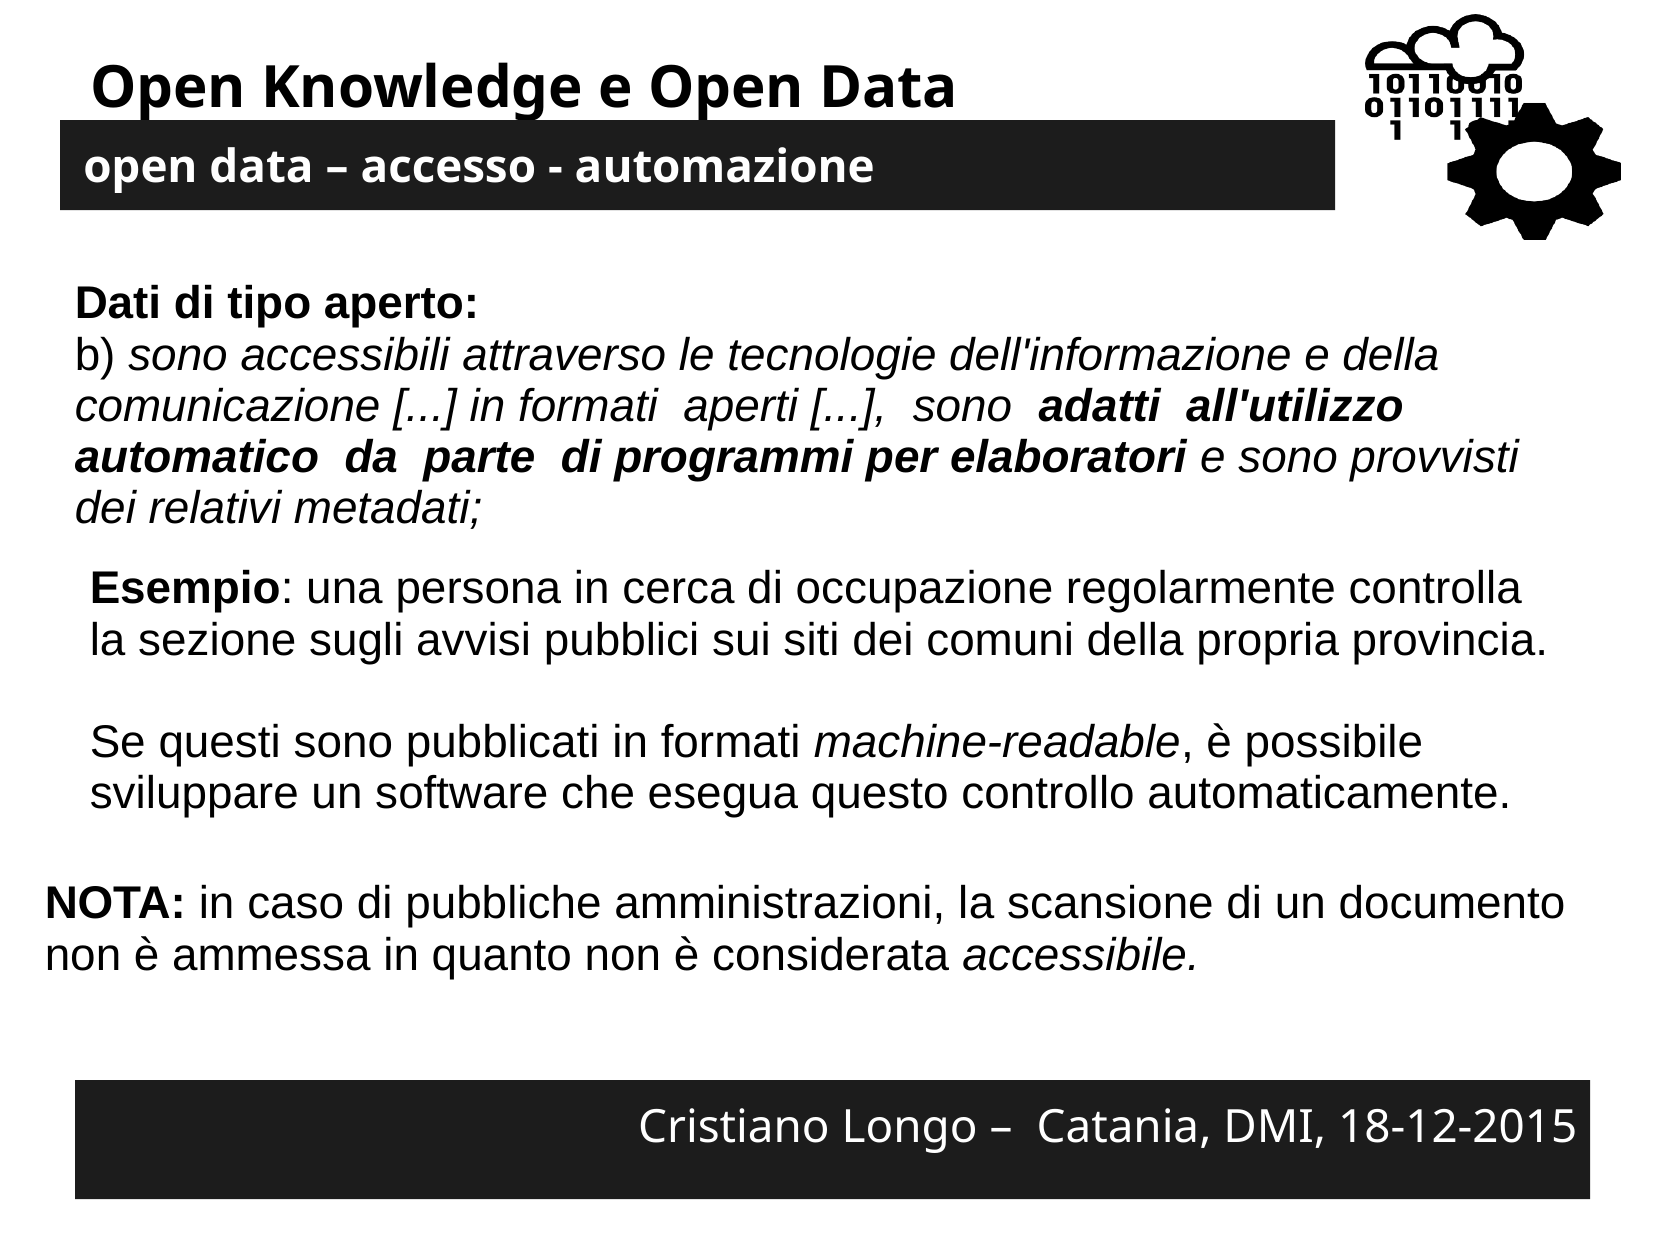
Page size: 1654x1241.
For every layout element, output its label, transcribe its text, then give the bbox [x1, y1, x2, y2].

text_box NOTA: in caso di pubbliche amministrazioni, la scansione di un documento non è ammessa in quanto non è considerata accessibile. [30, 870, 1600, 988]
picture [1365, 14, 1621, 241]
text_box Dati di tipo aperto: b) sono accessibili attraverso le tecnologie dell'informazione e della comunicazione [...] in formati aperti [...], sono adatti all'utilizzo automatico da parte di programmi per elaboratori e sono provvisti dei relativi metadati; [60, 270, 1546, 542]
list Cristiano Longo – Catania, DMI, 18-12-2015 [75, 1080, 1591, 1200]
list Open Knowledge e Open Data [75, 45, 1325, 120]
text_box Esempio: una persona in cerca di occupazione regolarmente controlla la sezione sugli avvisi pubblici sui siti dei comuni della propria provincia. Se questi sono pubblicati in formati machine-readable, è possibile sviluppare un software che esegua questo controllo automaticamente. [75, 555, 1576, 827]
list open data – accesso - automazione [60, 120, 1336, 211]
